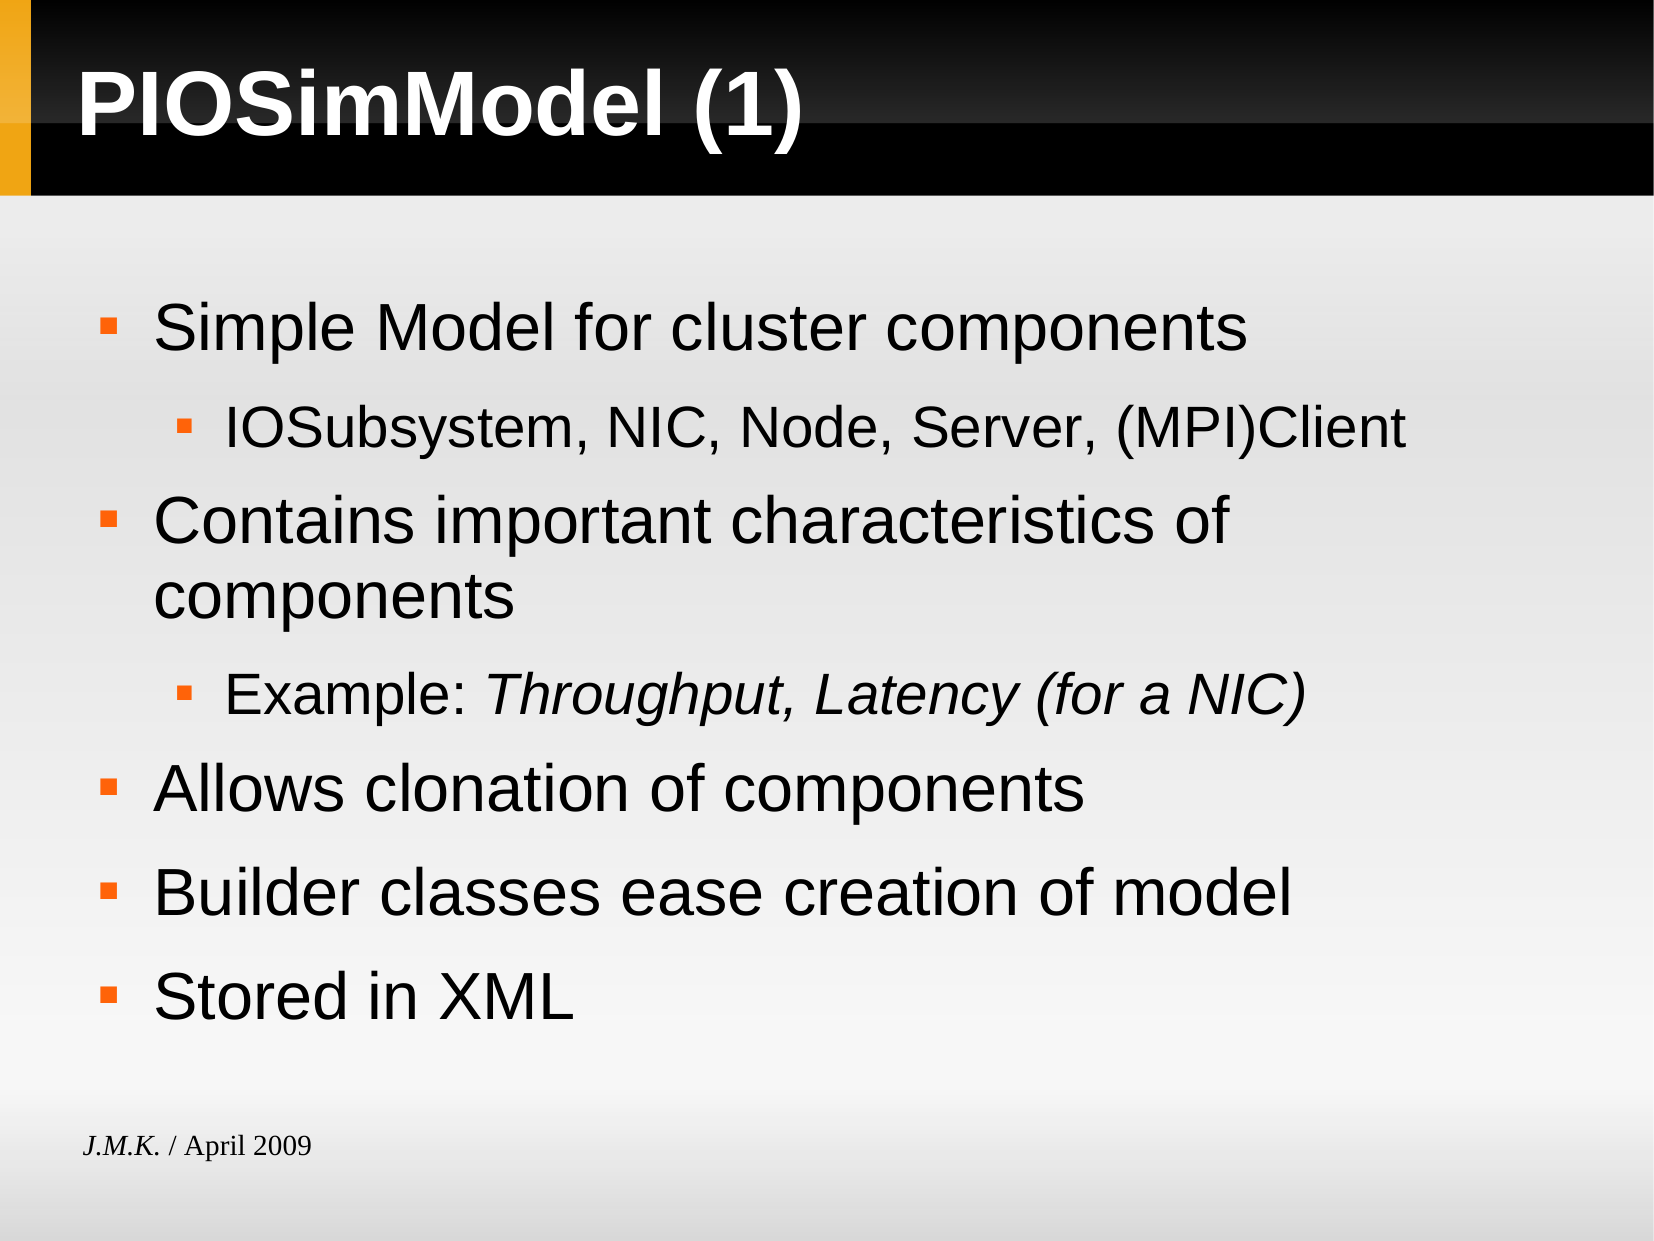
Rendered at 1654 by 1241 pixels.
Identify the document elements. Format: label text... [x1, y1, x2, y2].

title PIOSimModel (1) [76, 0, 1565, 208]
picture [0, 0, 1654, 1241]
list Simple Model for cluster components IOSubsystem, NIC, Node, Server, (MPI)Client Contains important characteristics of components Example: Throughput, Latency (for a NIC) Allows clonation of components Builder classes ease creation of model Stored in XML [82, 290, 1571, 1139]
